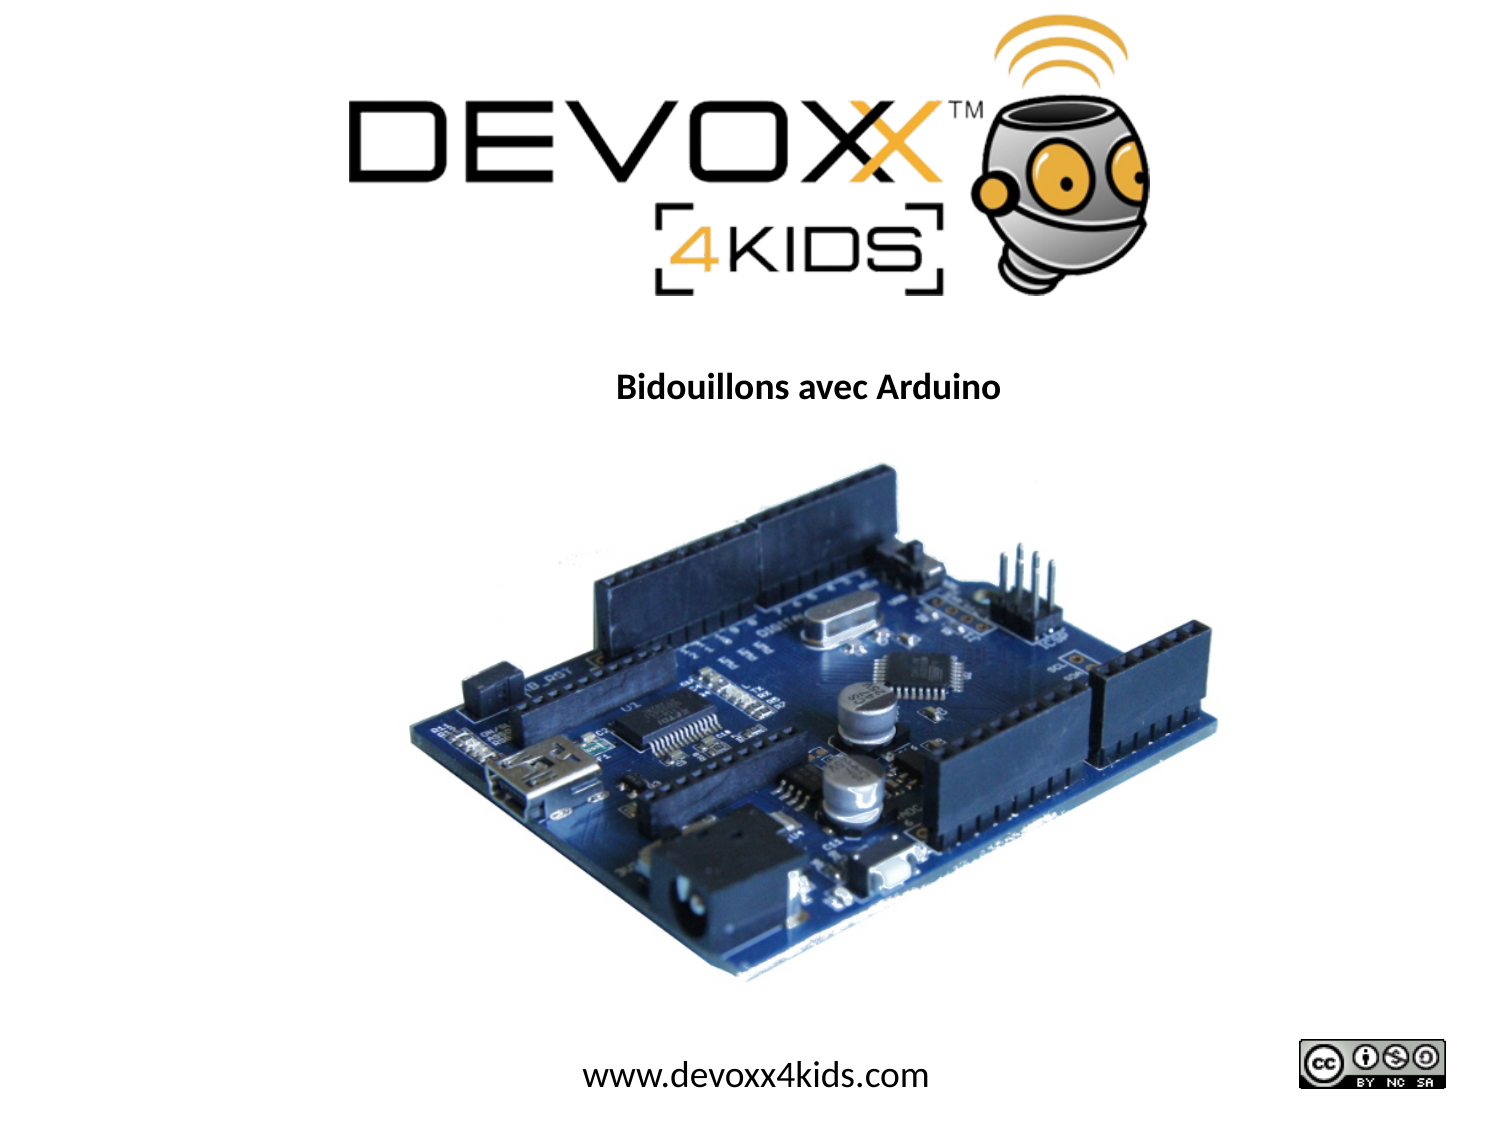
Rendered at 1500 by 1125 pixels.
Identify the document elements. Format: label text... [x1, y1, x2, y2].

picture [397, 439, 1245, 993]
picture [349, 14, 1150, 296]
picture [1299, 1039, 1446, 1089]
title Bidouillons avec Arduino [401, 354, 1217, 438]
